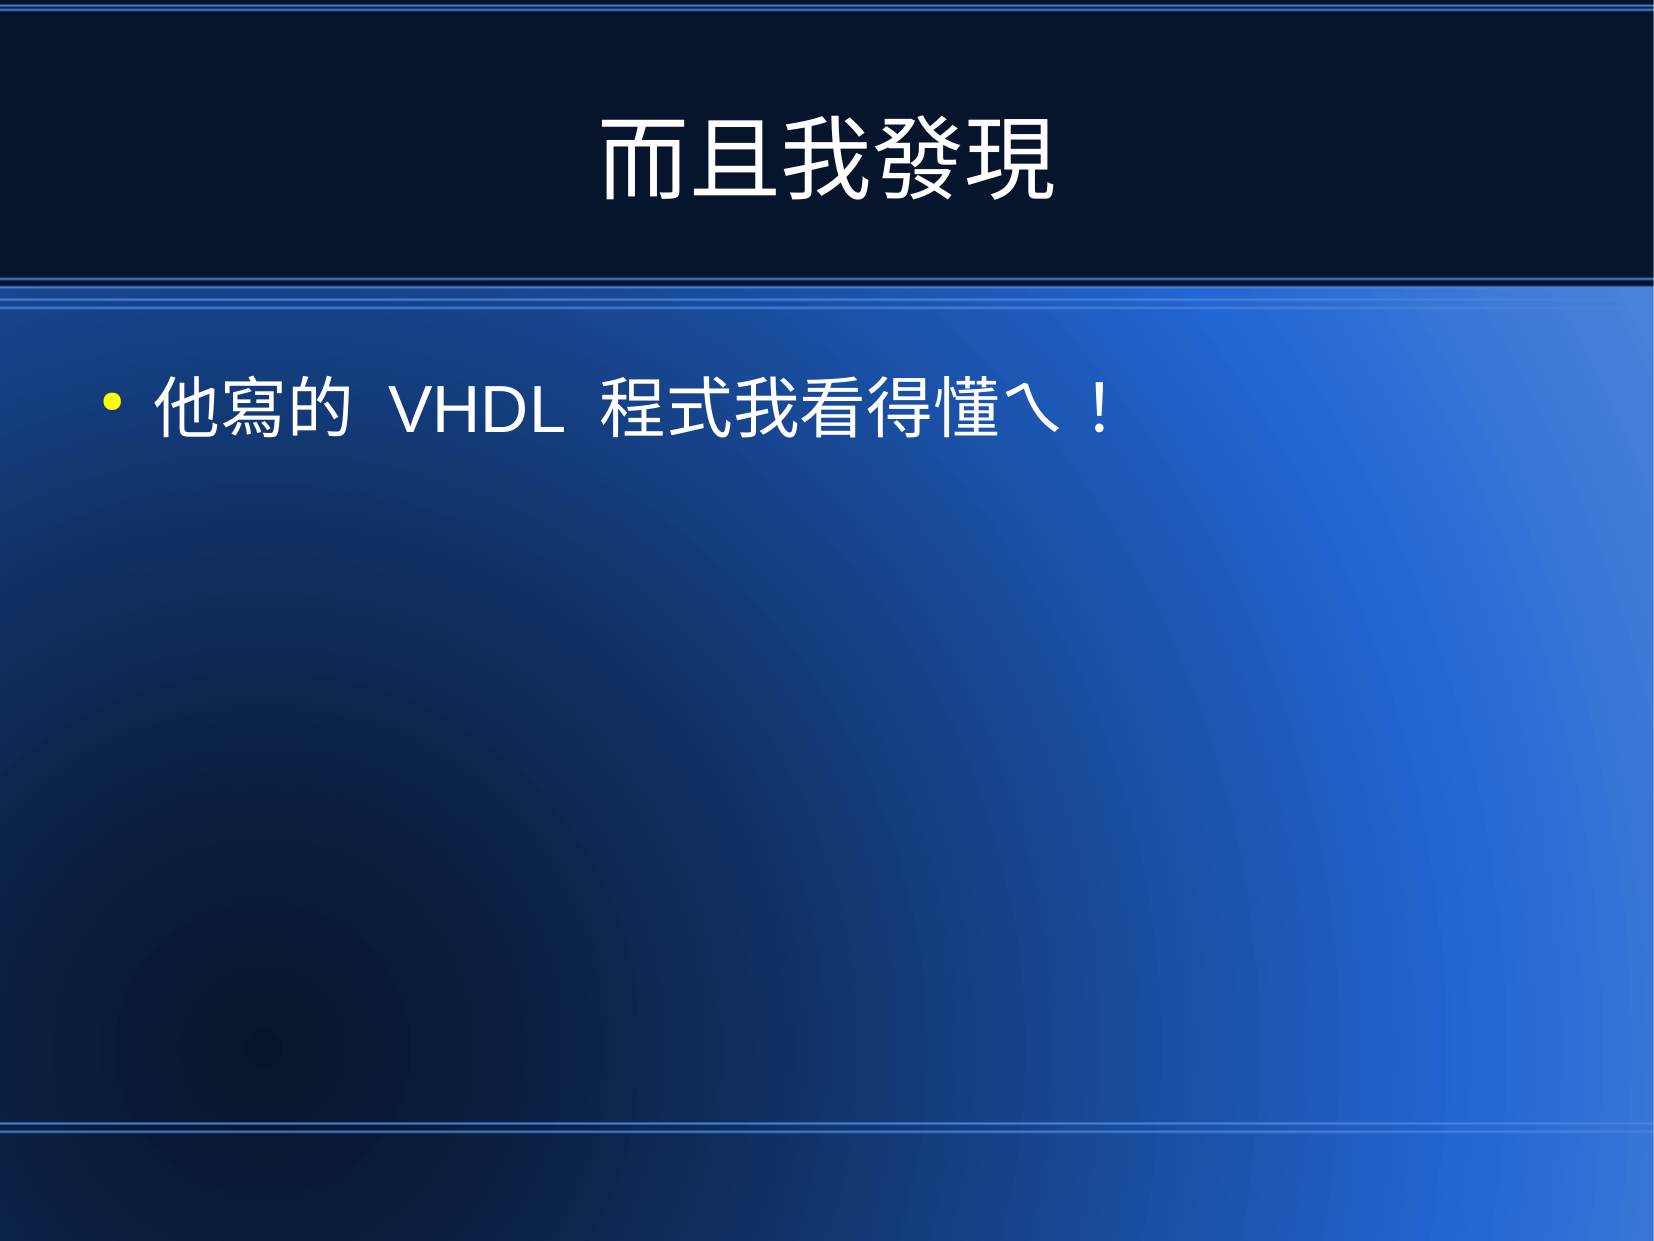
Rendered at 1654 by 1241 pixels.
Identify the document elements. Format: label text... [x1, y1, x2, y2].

list 他寫的 VHDL 程式我看得懂ㄟ！ [82, 355, 1571, 1075]
title 而且我發現 [82, 49, 1571, 257]
picture [0, 0, 1654, 1241]
